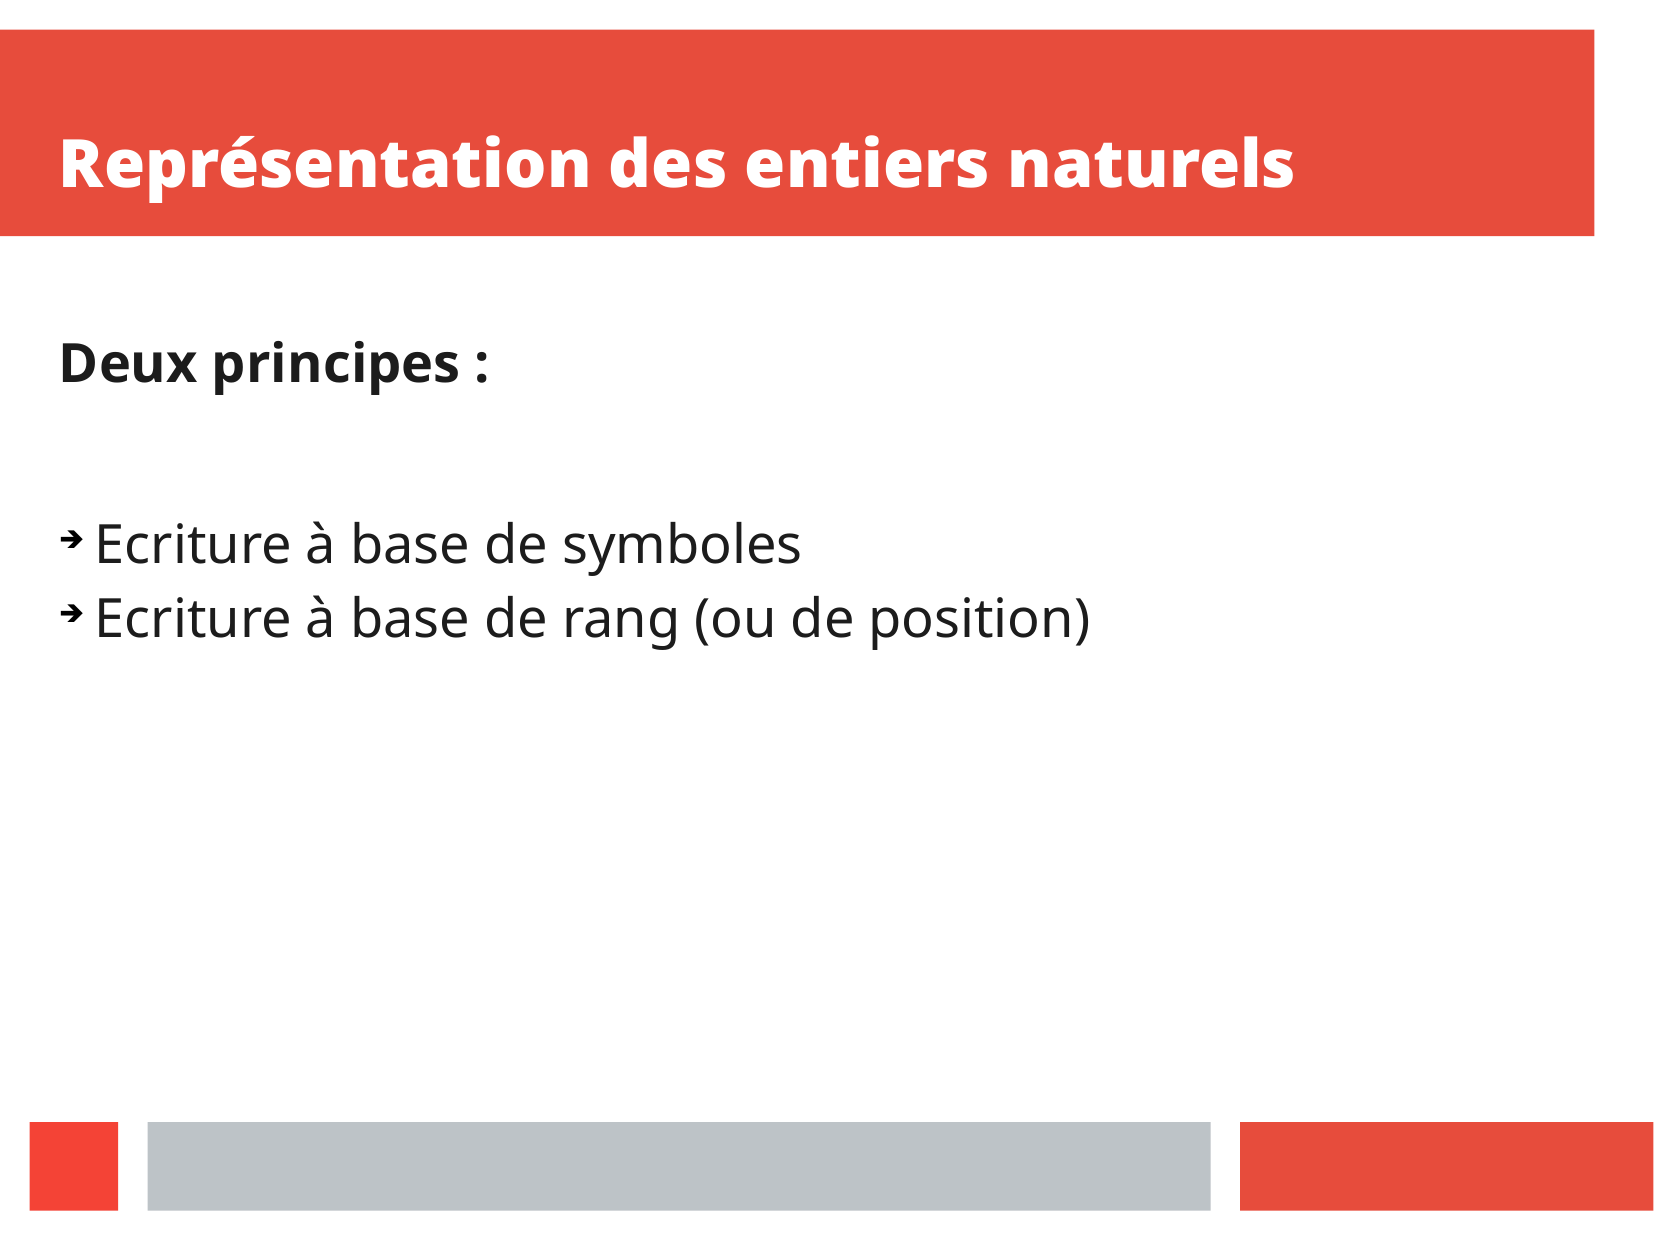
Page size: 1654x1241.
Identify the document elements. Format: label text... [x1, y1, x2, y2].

subtitle Deux principes : Ecriture à base de symboles Ecriture à base de rang (ou de position) [59, 324, 1565, 1093]
title Représentation des entiers naturels [59, 59, 1595, 207]
